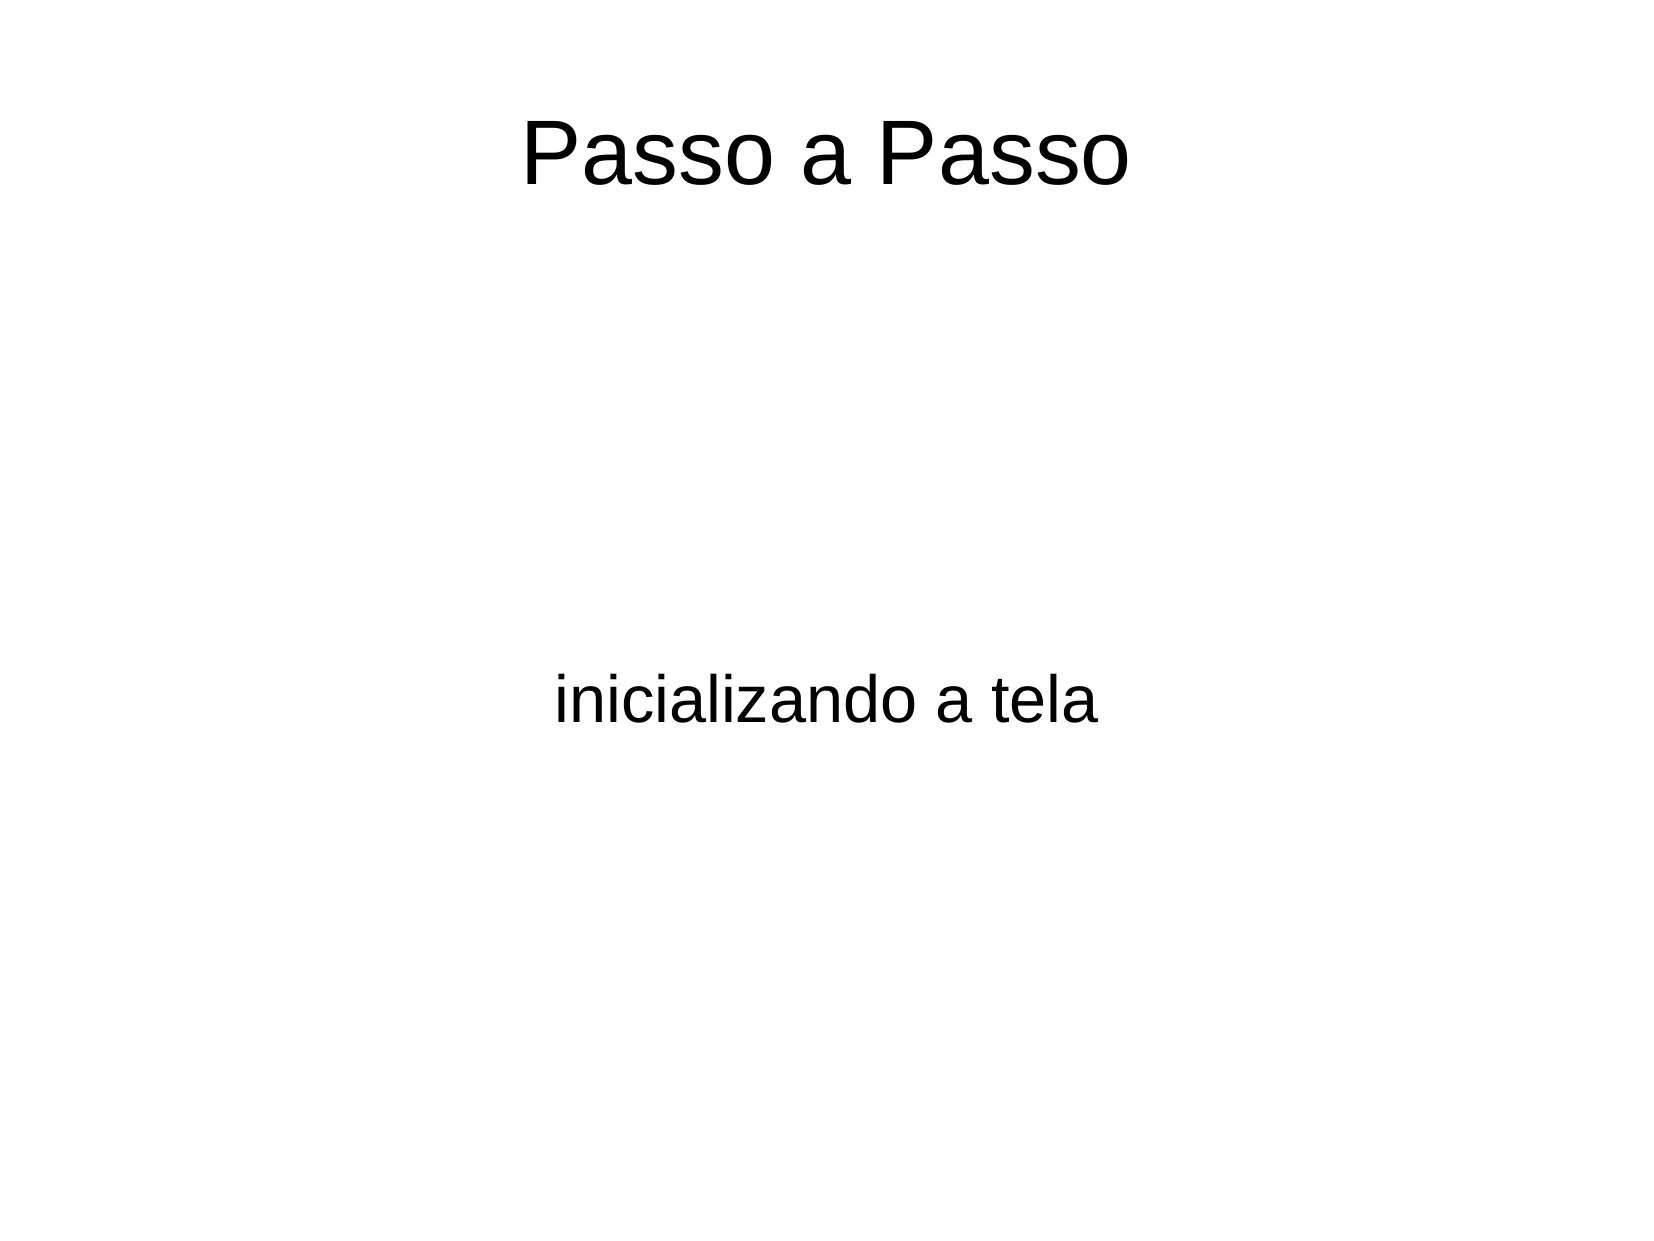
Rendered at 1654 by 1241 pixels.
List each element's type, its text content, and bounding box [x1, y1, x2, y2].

subtitle inicializando a tela [82, 297, 1571, 1102]
title Passo a Passo [82, 56, 1571, 250]
